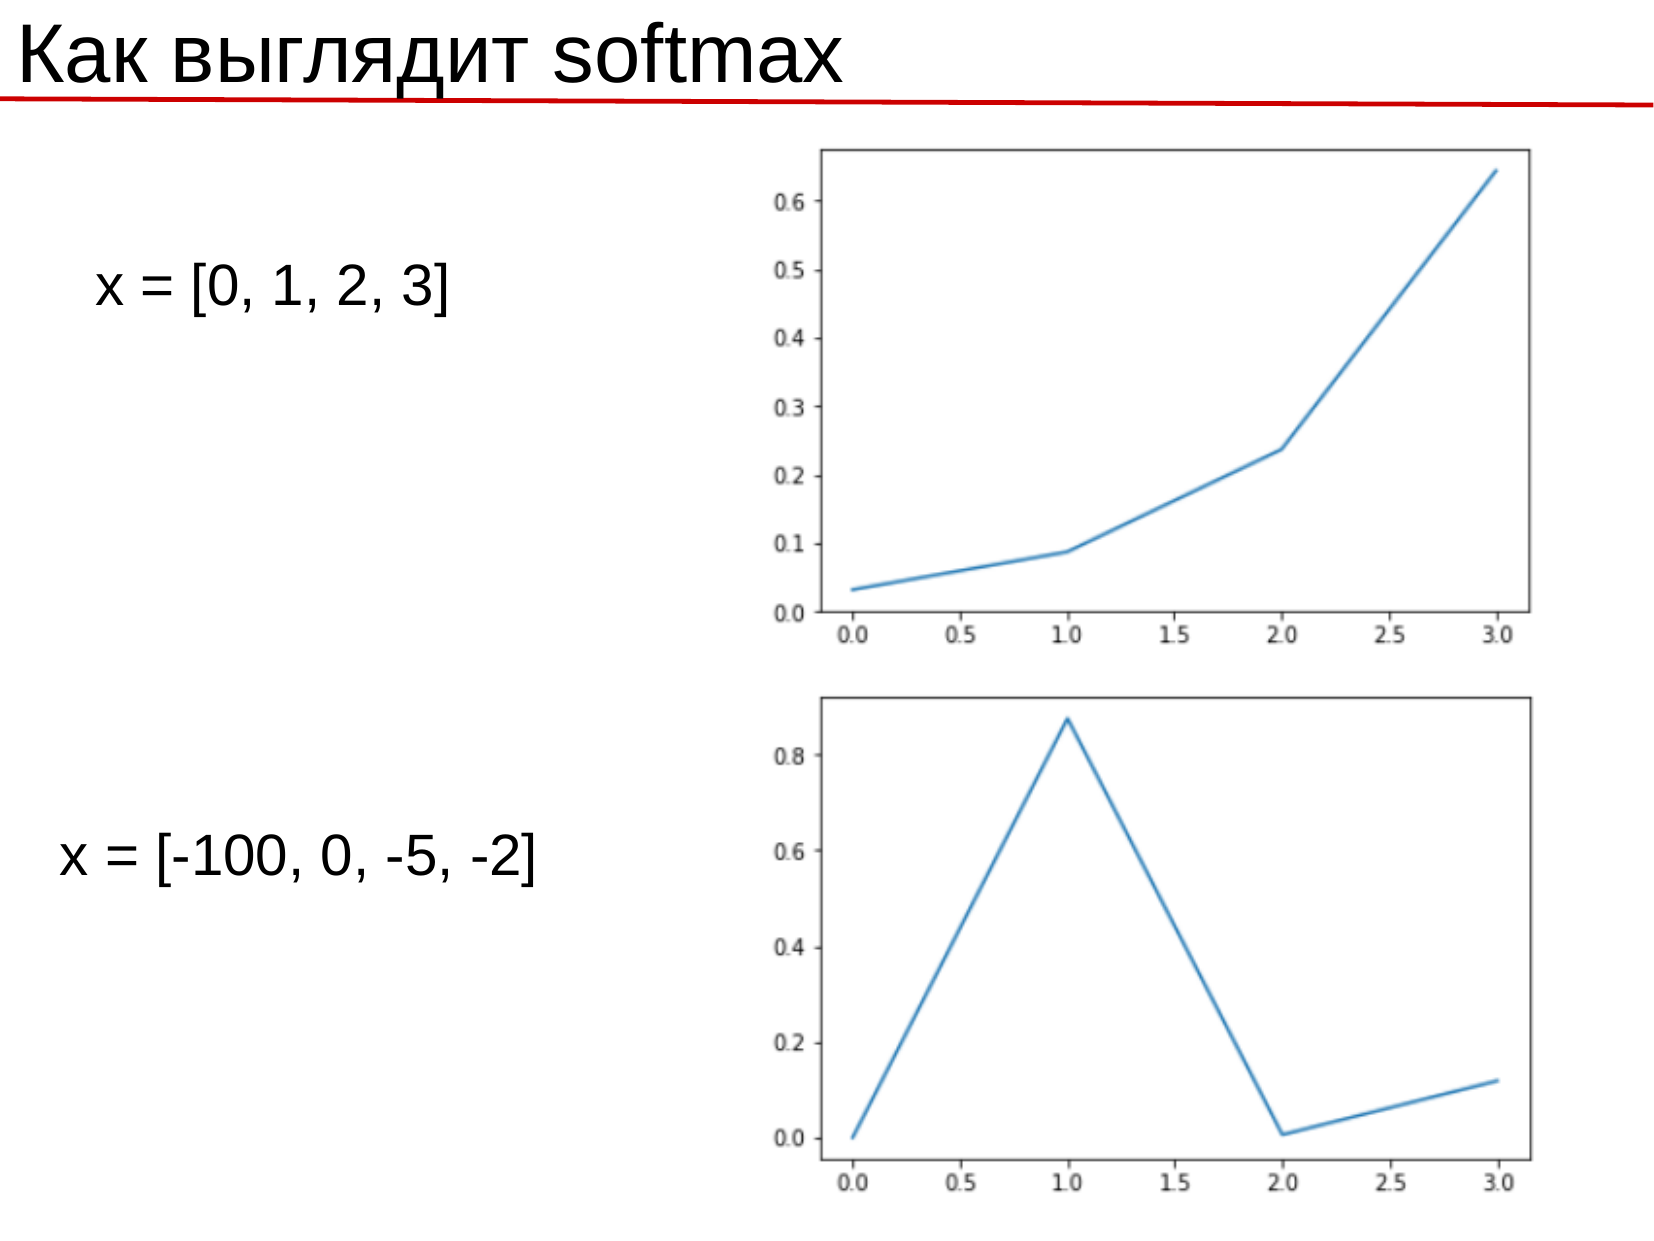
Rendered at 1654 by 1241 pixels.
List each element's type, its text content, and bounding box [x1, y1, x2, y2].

text_box Как выглядит softmax [1, 0, 1231, 109]
text_box x = [-100, 0, -5, -2] [45, 815, 590, 961]
picture [765, 134, 1548, 672]
picture [730, 674, 1561, 1216]
text_box x = [0, 1, 2, 3] [80, 245, 511, 391]
